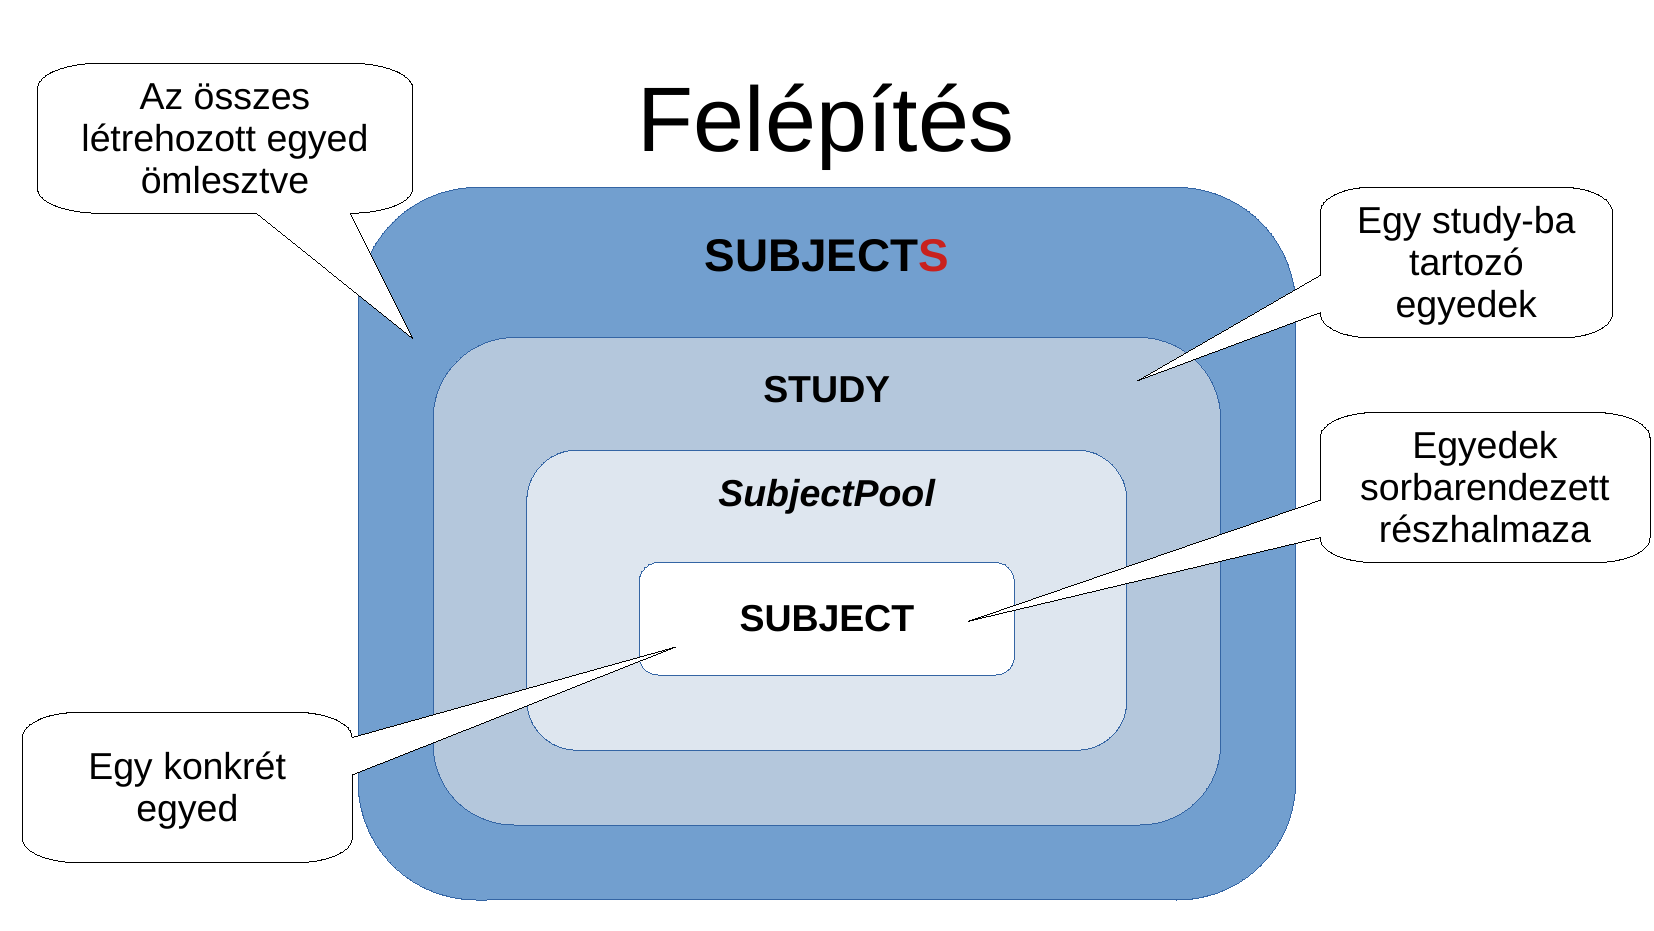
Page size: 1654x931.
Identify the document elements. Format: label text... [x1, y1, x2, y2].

text_box SubjectPool [526, 450, 1127, 688]
text_box SUBJECTS [358, 544, 1296, 901]
text_box SubjectPool [527, 584, 1127, 751]
title Felépítés [82, 37, 1571, 193]
text_box STUDY [433, 562, 1221, 826]
text_box Egyedek sorbarendezett részhalmaza [968, 412, 1651, 622]
text_box Egy study-ba tartozó egyedek [1137, 187, 1613, 381]
text_box STUDY [433, 337, 1221, 714]
text_box SUBJECT [639, 562, 1015, 676]
text_box SUBJECTS [1196, 322, 1296, 533]
text_box SUBJECTS [358, 187, 1295, 735]
text_box Egy konkrét egyed [22, 647, 676, 863]
text_box Az összes létrehozott egyed ömlesztve [37, 63, 413, 339]
